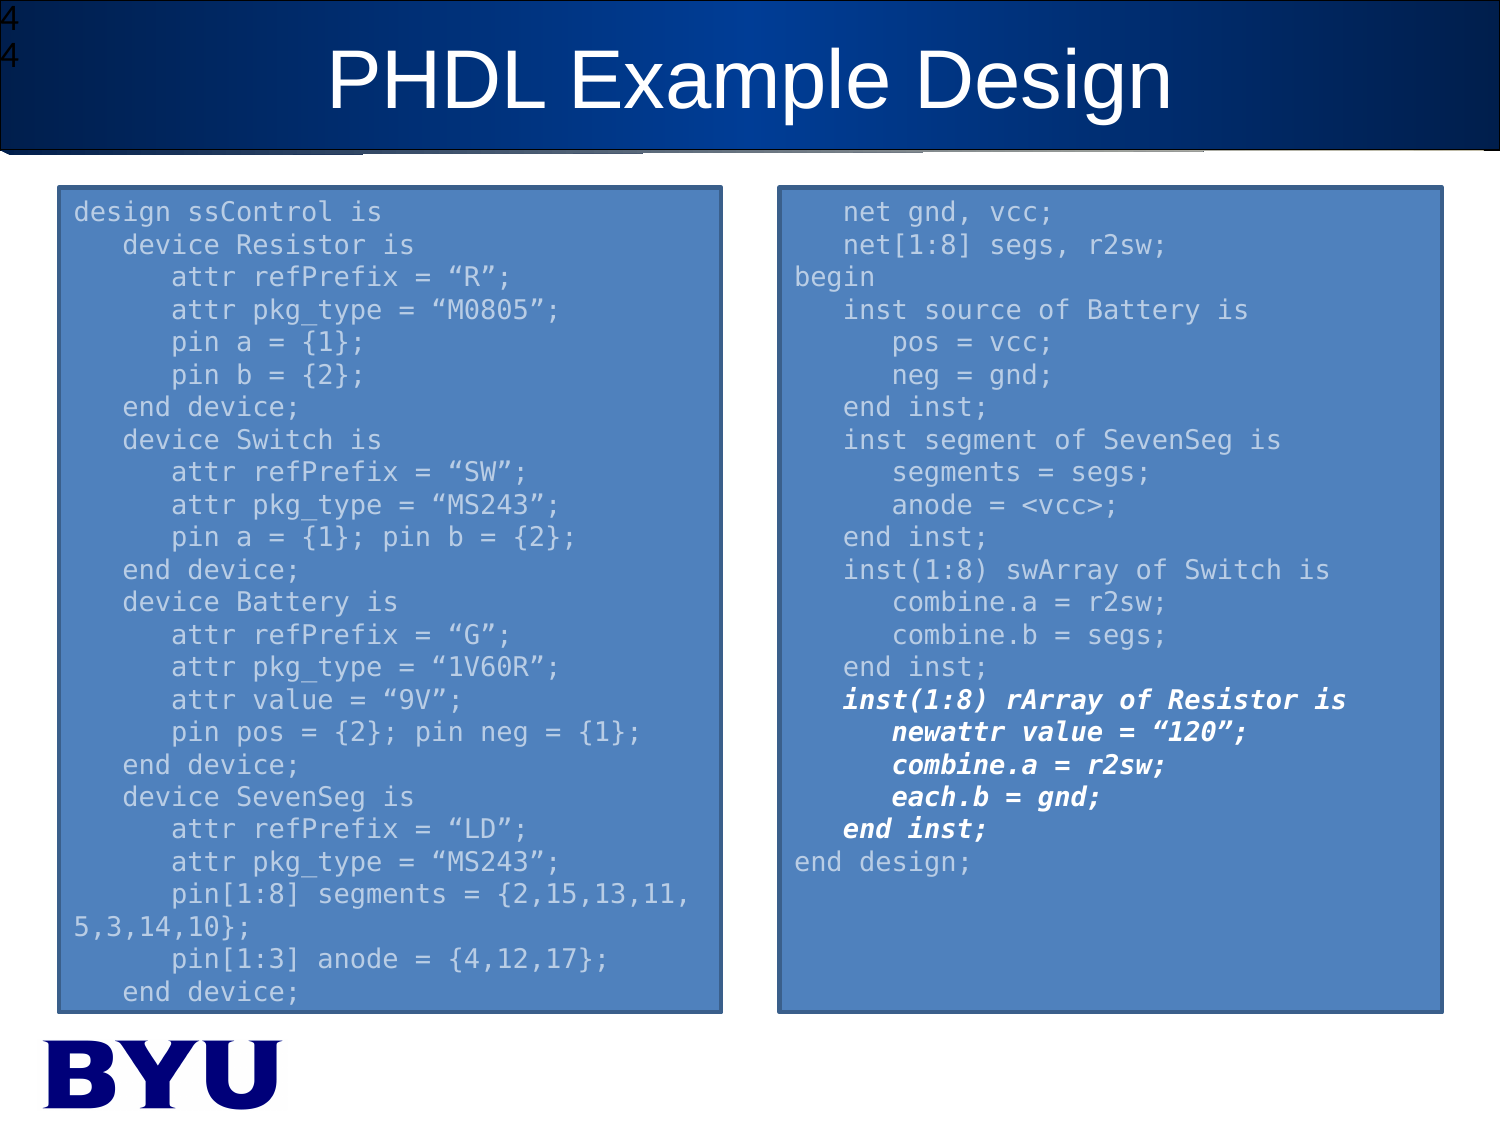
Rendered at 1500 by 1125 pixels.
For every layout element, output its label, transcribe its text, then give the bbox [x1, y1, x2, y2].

text_box design ssControl is device Resistor is attr refPrefix = “R”; attr pkg_type = “M0805”; pin a = {1}; pin b = {2}; end device; device Switch is attr refPrefix = “SW”; attr pkg_type = “MS243”; pin a = {1}; pin b = {2}; end device; device Battery is attr refPrefix = “G”; attr pkg_type = “1V60R”; attr value = “9V”; pin pos = {2}; pin neg = {1}; end device; device SevenSeg is attr refPrefix = “LD”; attr pkg_type = “MS243”; pin[1:8] segments = {2,15,13,11, 5,3,14,10}; pin[1:3] anode = {4,12,17}; end device; [58, 187, 722, 1013]
text_box net gnd, vcc; net[1:8] segs, r2sw; begin inst source of Battery is pos = vcc; neg = gnd; end inst; inst segment of SevenSeg is segments = segs; anode = <vcc>; end inst; inst(1:8) swArray of Switch is combine.a = r2sw; combine.b = segs; end inst; inst(1:8) rArray of Resistor is newattr value = “120”; combine.a = r2sw; each.b = gnd; end inst; end design; [779, 187, 1442, 1013]
picture [37, 1039, 288, 1111]
title PHDL Example Design [75, 0, 1425, 150]
